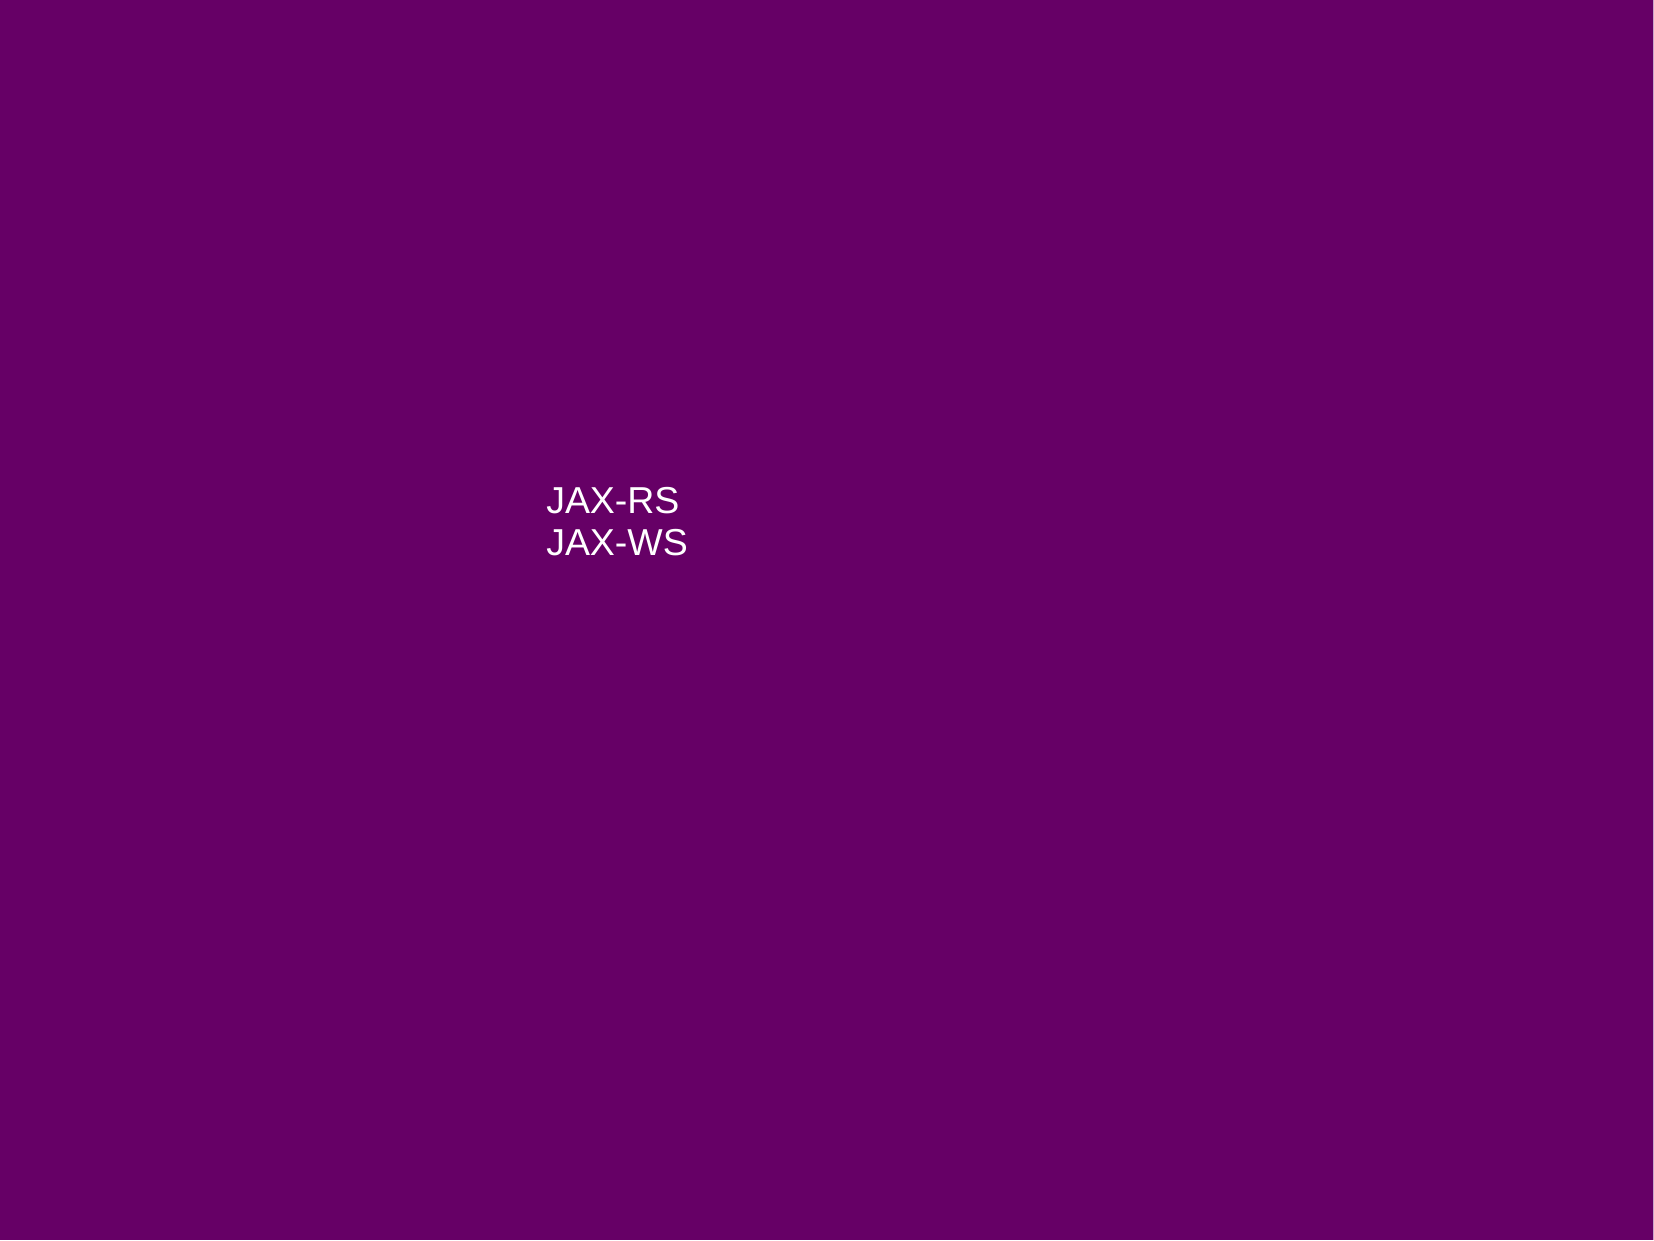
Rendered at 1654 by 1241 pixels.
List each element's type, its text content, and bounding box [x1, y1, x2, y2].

text_box JAX-RS JAX-WS [531, 471, 703, 571]
